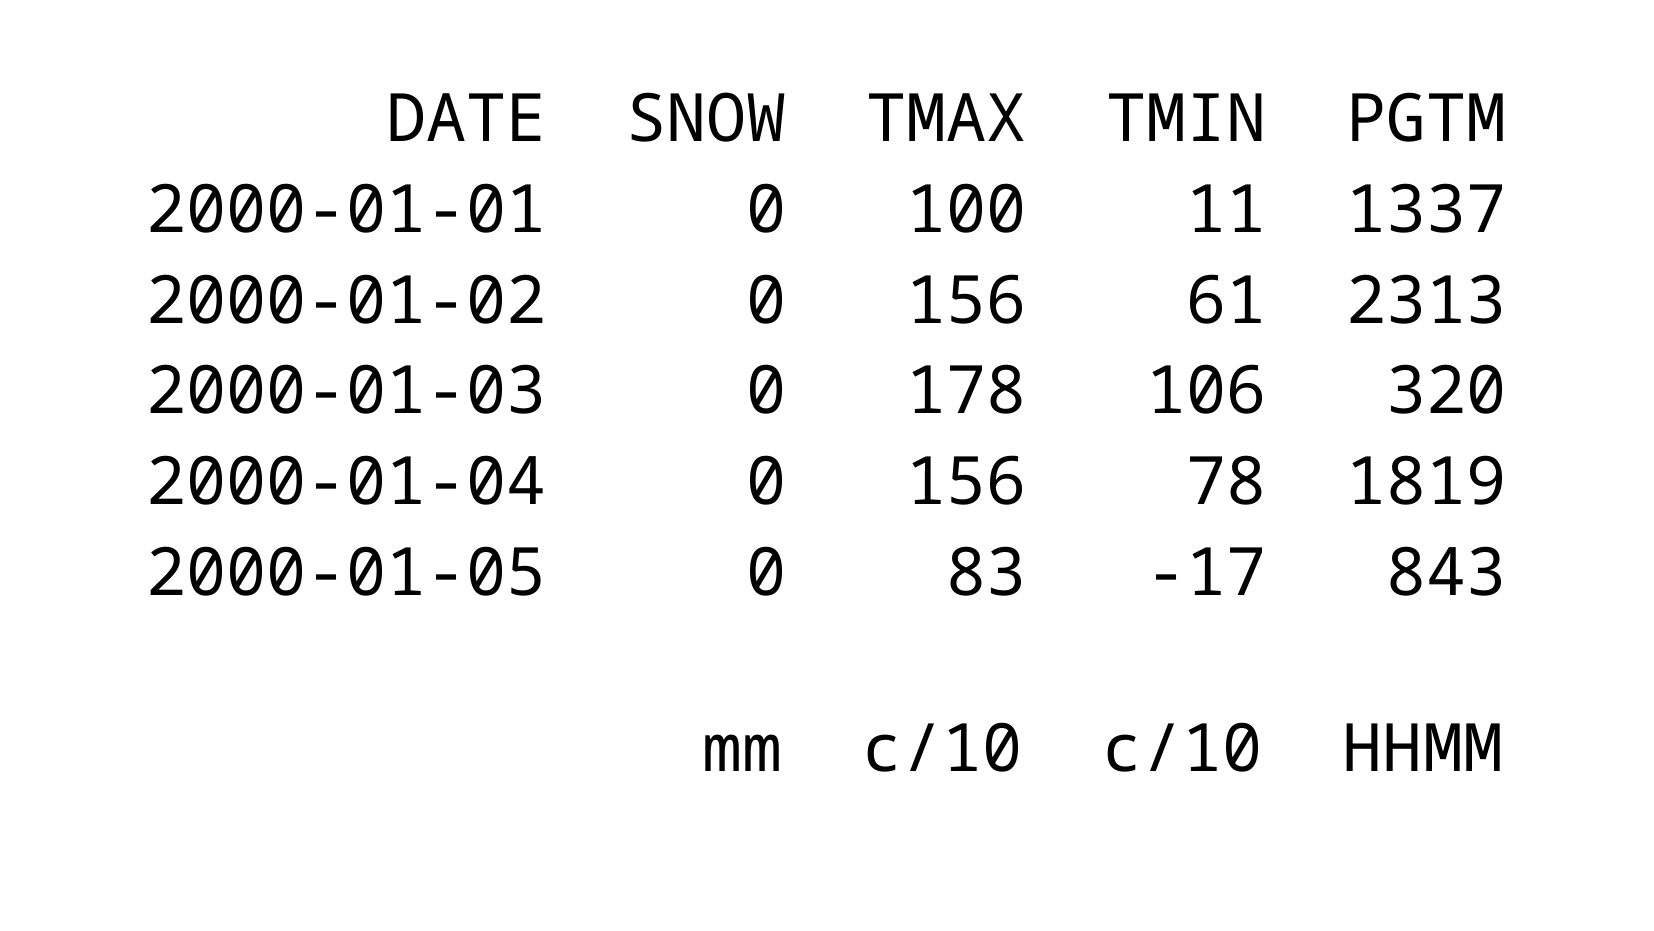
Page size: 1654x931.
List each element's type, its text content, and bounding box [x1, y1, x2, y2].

title mm c/10 c/10 HHMM [102, 660, 1551, 831]
title DATE SNOW TMAX TMIN PGTM 2000-01-01 0 100 11 1337 2000-01-02 0 156 61 2313 2000-01-03 0 178 106 320 2000-01-04 0 156 78 1819 2000-01-05 0 83 -17 843 [73, 41, 1581, 736]
